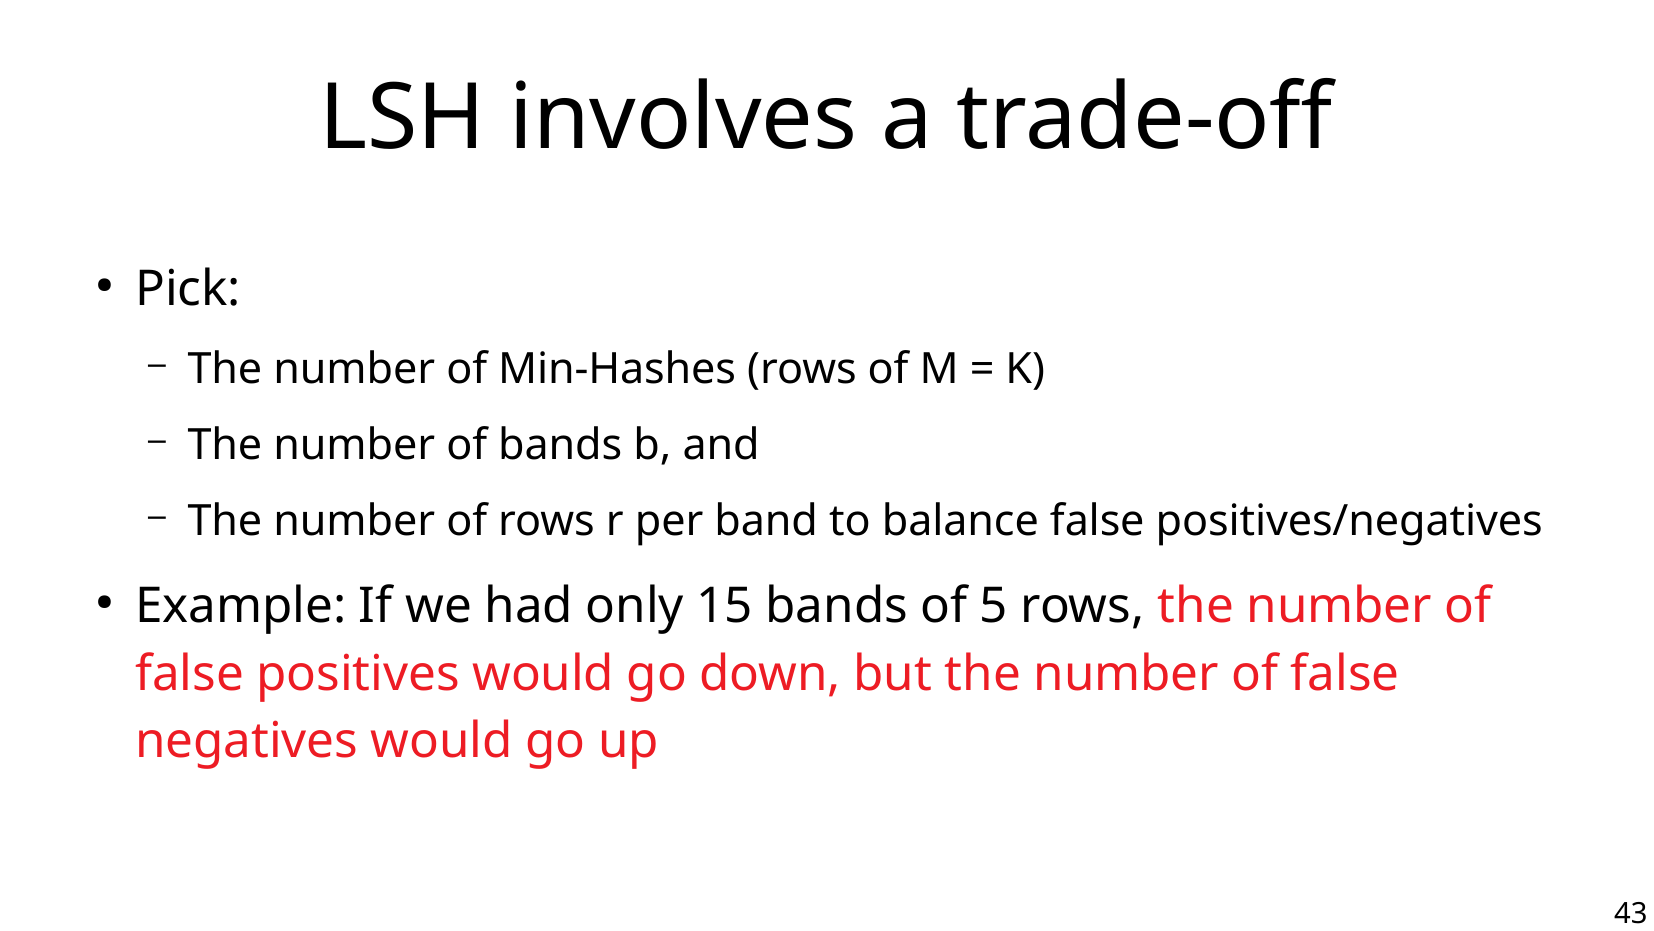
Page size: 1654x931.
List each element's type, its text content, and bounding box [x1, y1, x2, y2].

title LSH involves a trade-off [82, 1, 1571, 226]
list Pick: The number of Min-Hashes (rows of M = K) The number of bands b, and The number of rows r per band to balance false positives/negatives Example: If we had only 15 bands of 5 rows, the number of false positives would go down, but the number of false negatives would go up [82, 253, 1571, 793]
